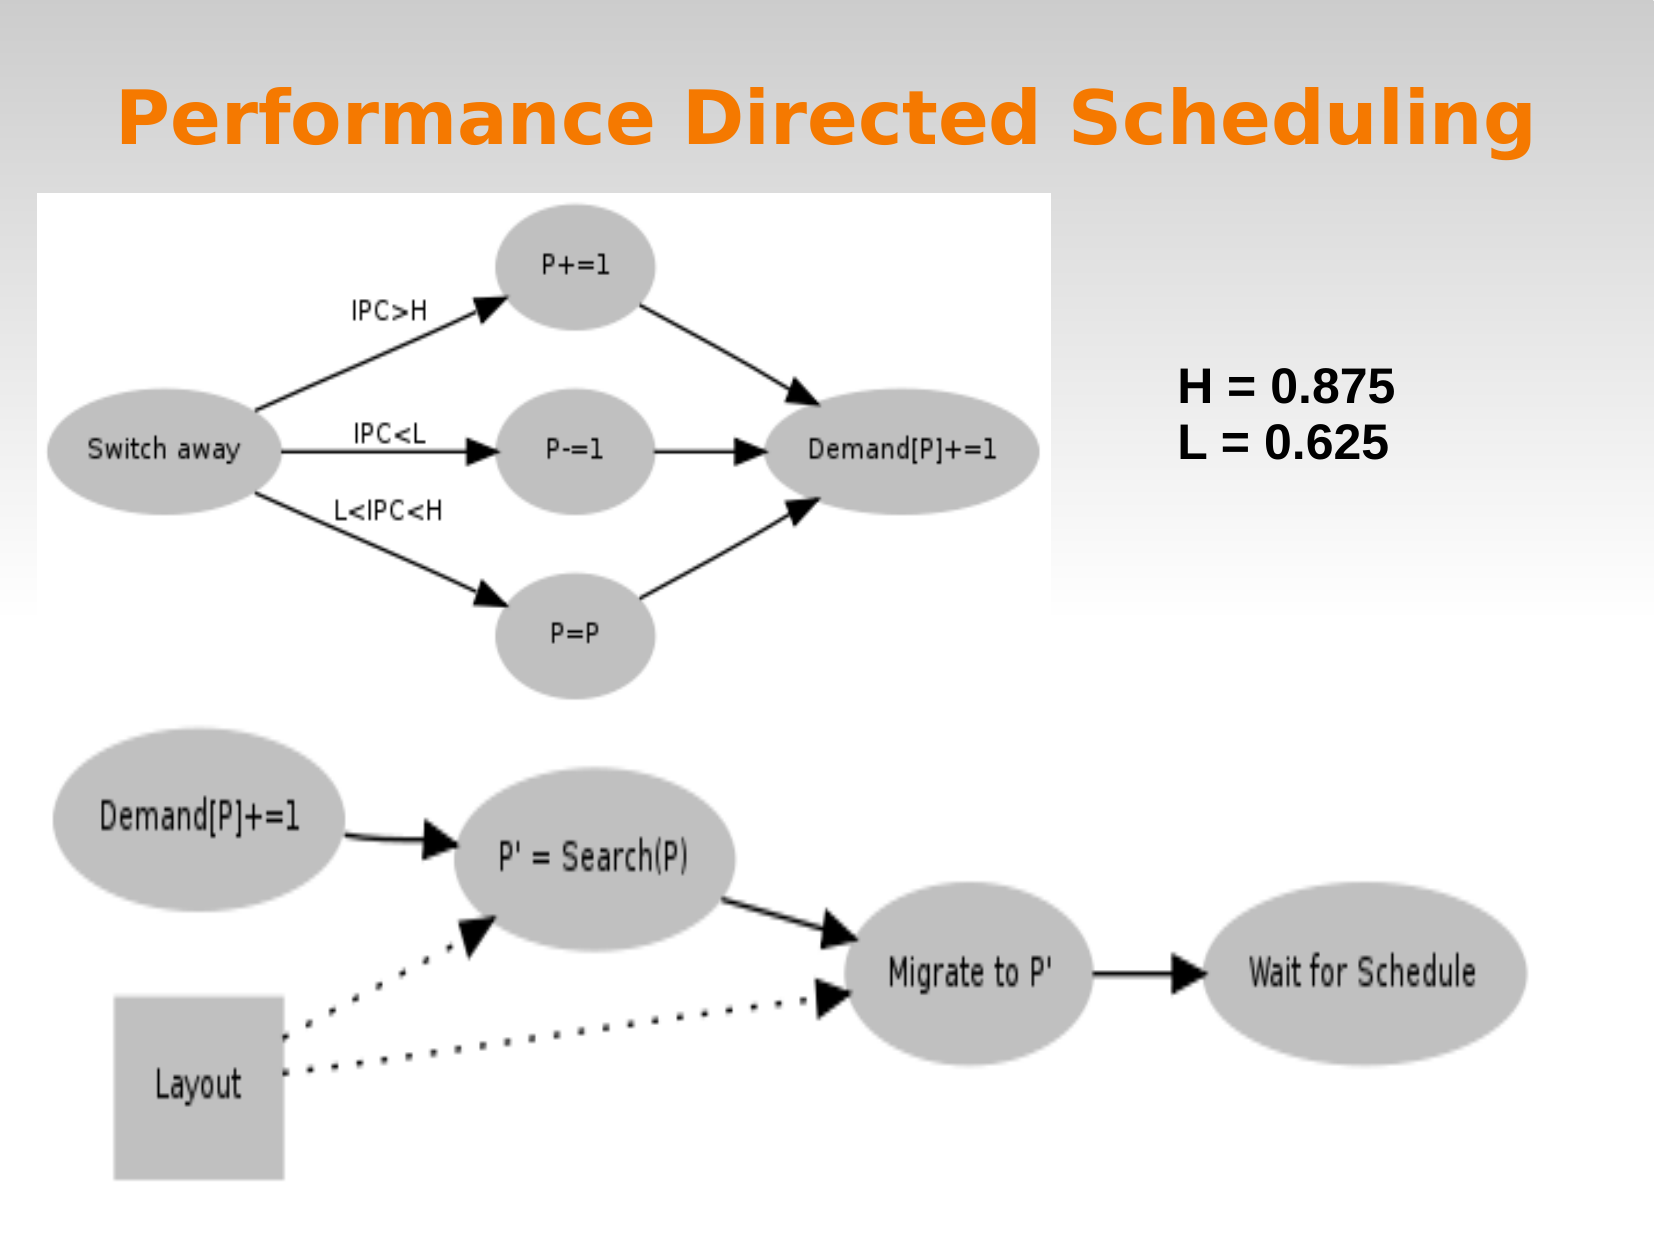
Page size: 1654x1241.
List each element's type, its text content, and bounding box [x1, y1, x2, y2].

picture [37, 193, 1538, 1201]
title Performance Directed Scheduling [82, 49, 1571, 188]
text_box H = 0.875 L = 0.625 [1162, 351, 1426, 478]
